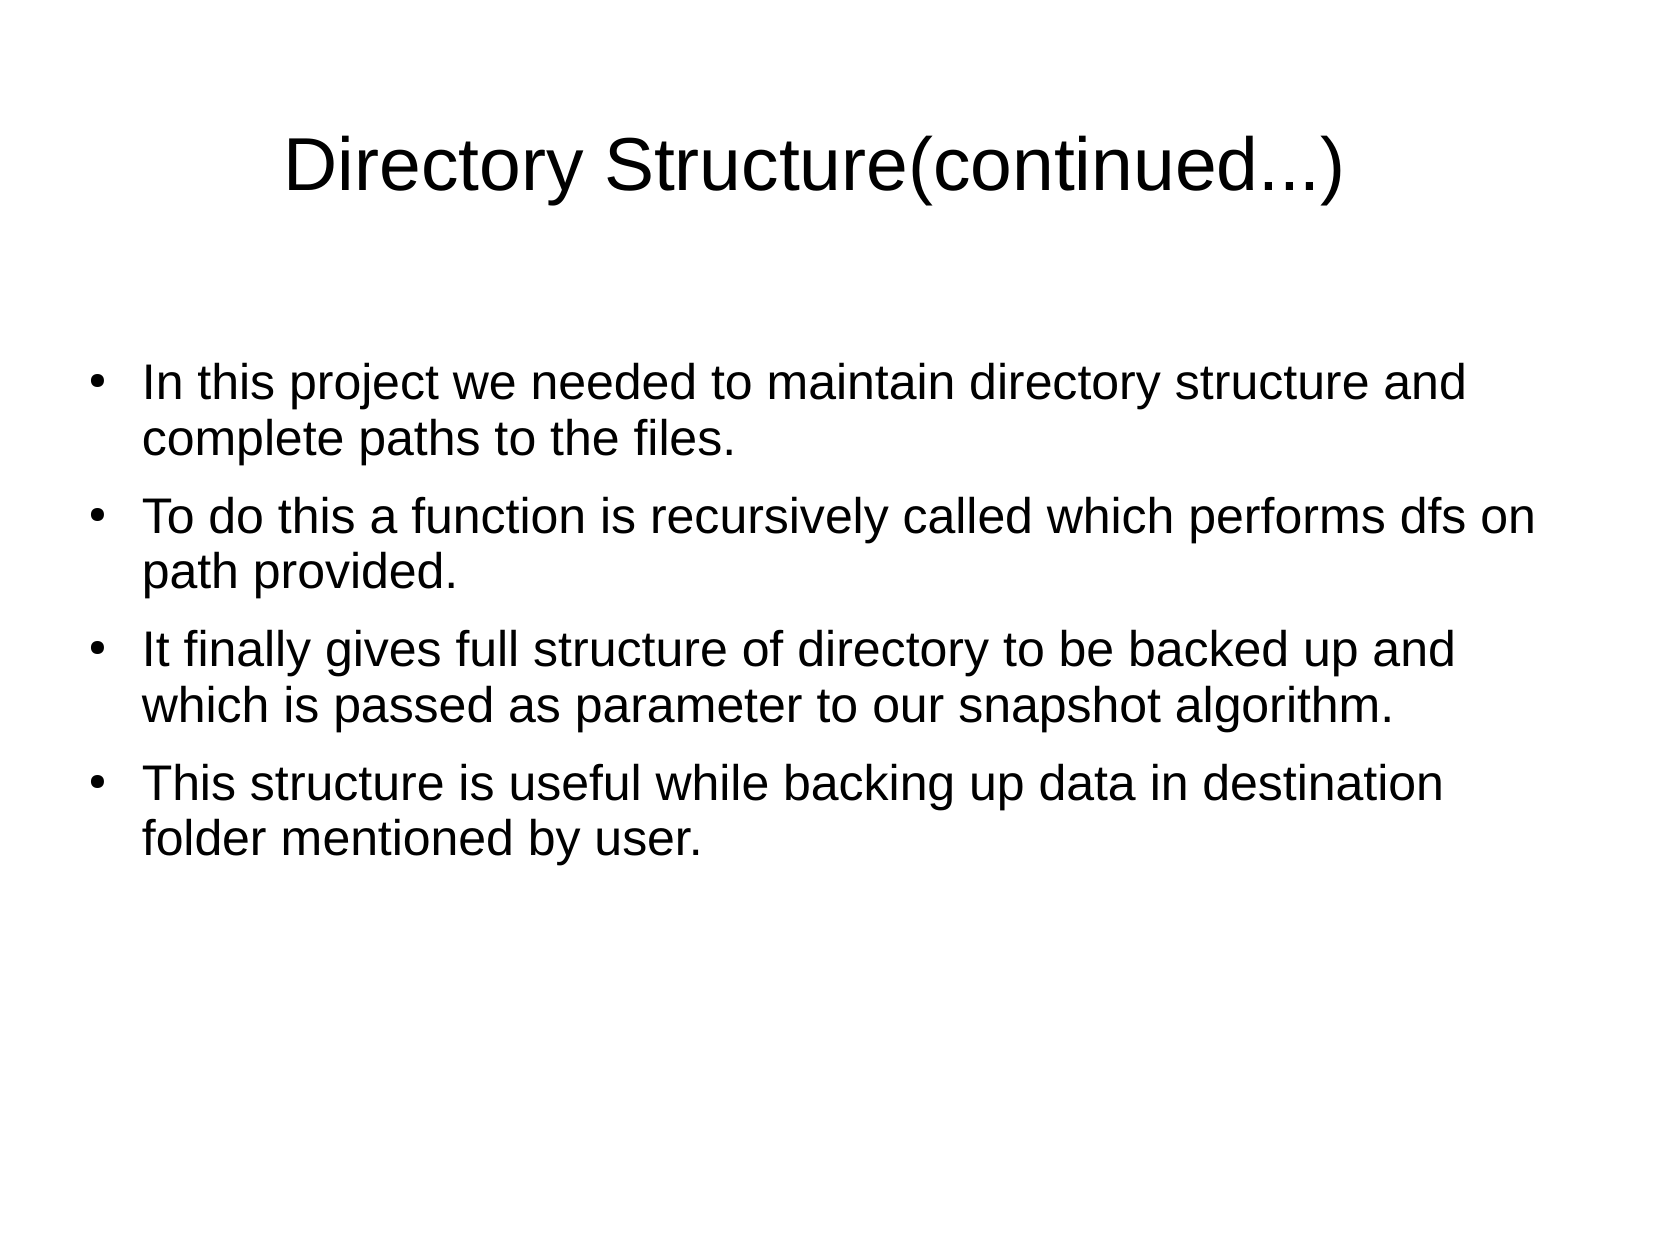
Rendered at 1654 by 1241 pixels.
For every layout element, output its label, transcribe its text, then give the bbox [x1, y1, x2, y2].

title Directory Structure(continued...) [70, 106, 1560, 223]
list In this project we needed to maintain directory structure and complete paths to the files. To do this a function is recursively called which performs dfs on path provided. It finally gives full structure of directory to be backed up and which is passed as parameter to our snapshot algorithm. This structure is useful while backing up data in destination folder mentioned by user. [70, 354, 1560, 1123]
